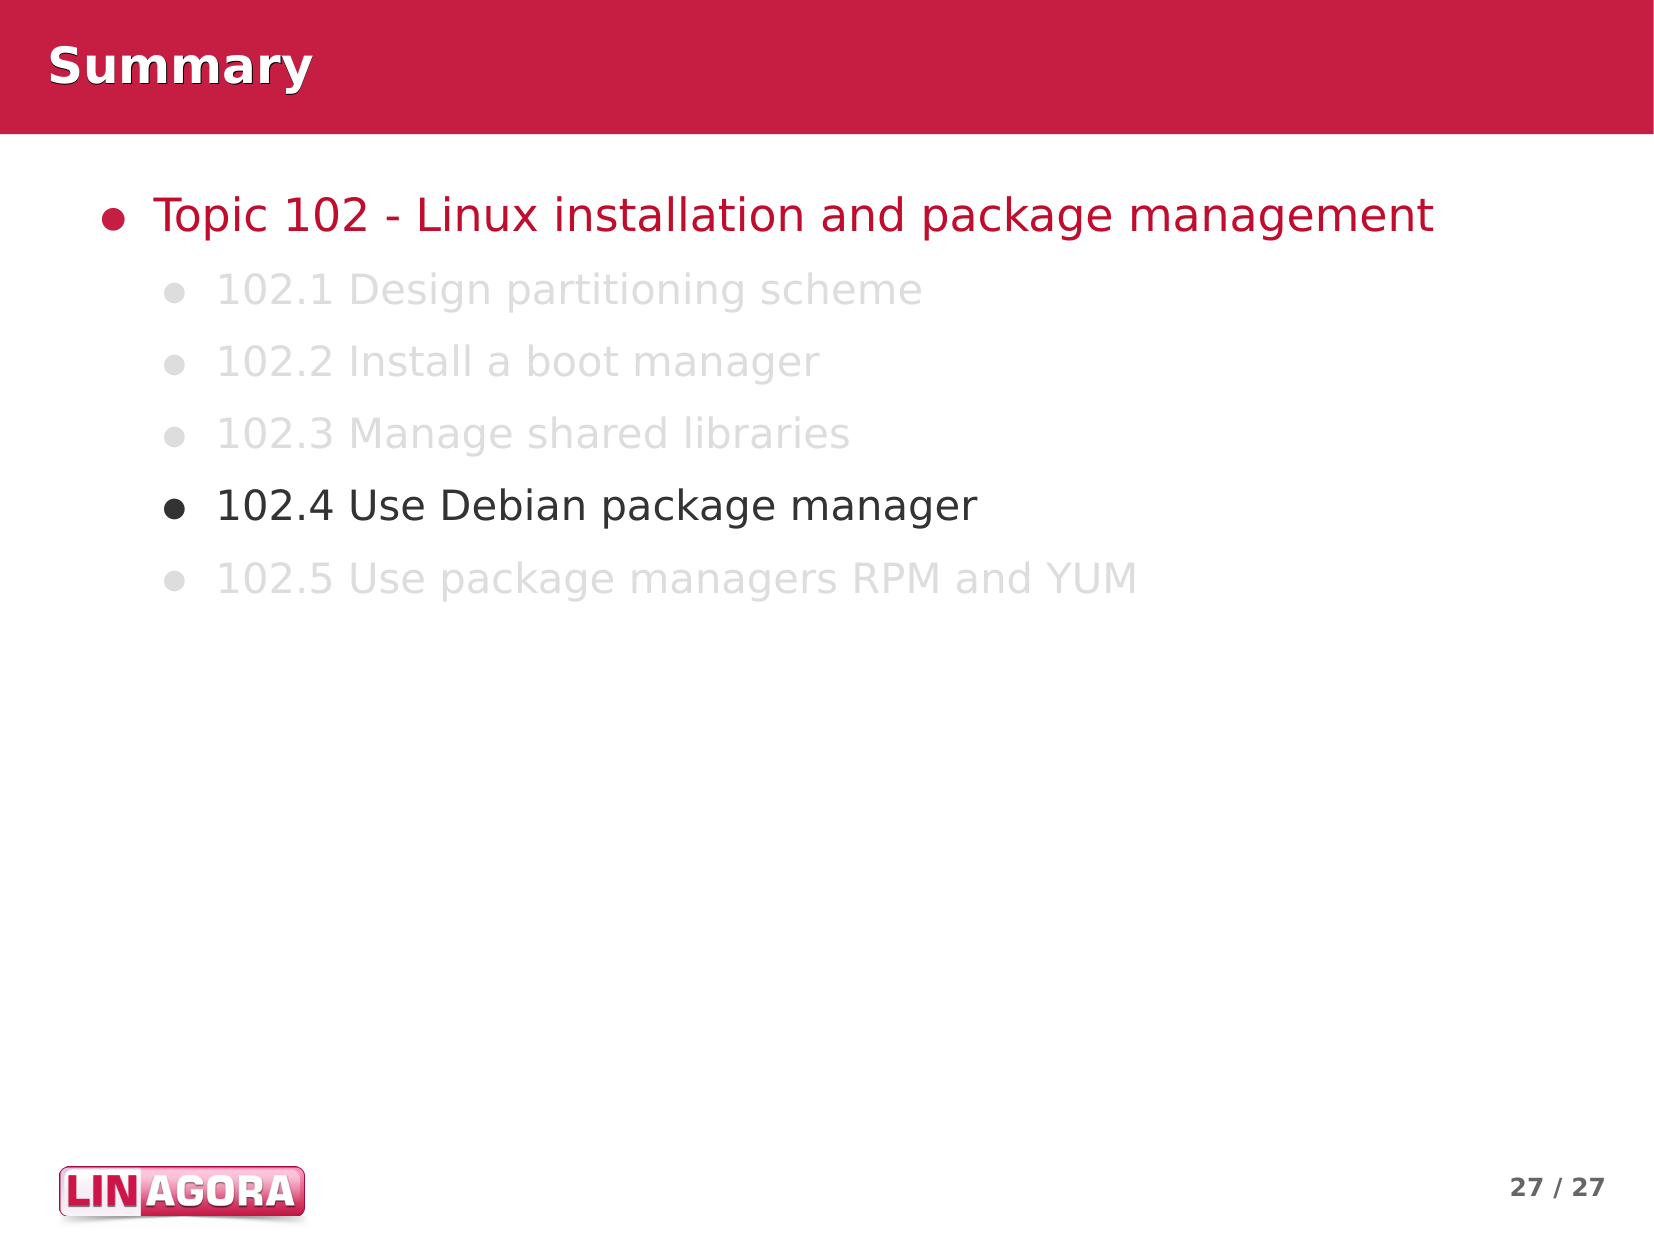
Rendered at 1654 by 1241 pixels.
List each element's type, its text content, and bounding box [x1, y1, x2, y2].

title Summary [47, 7, 1624, 126]
picture [59, 1166, 308, 1229]
list Topic 102 - Linux installation and package management 102.1 Design partitioning scheme 102.2 Install a boot manager 102.3 Manage shared libraries 102.4 Use Debian package manager 102.5 Use package managers RPM and YUM [82, 188, 1571, 1134]
